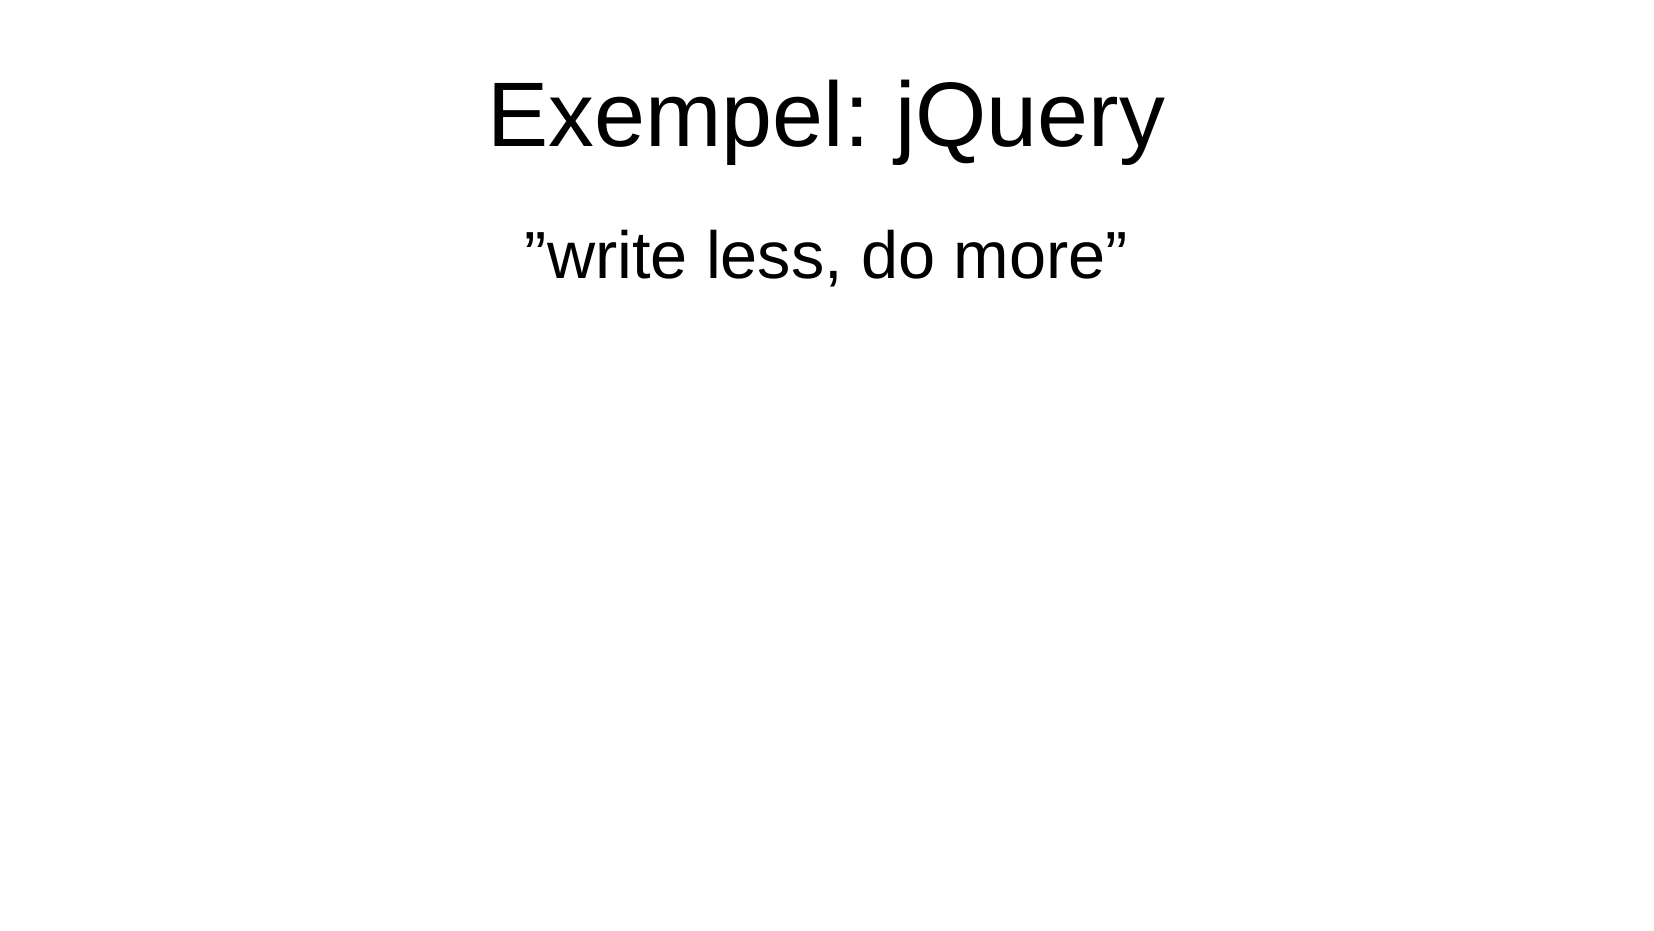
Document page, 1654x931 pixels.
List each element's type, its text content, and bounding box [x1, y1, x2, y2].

subtitle ”write less, do more” [82, 217, 1571, 757]
title Exempel: jQuery [82, 37, 1571, 193]
